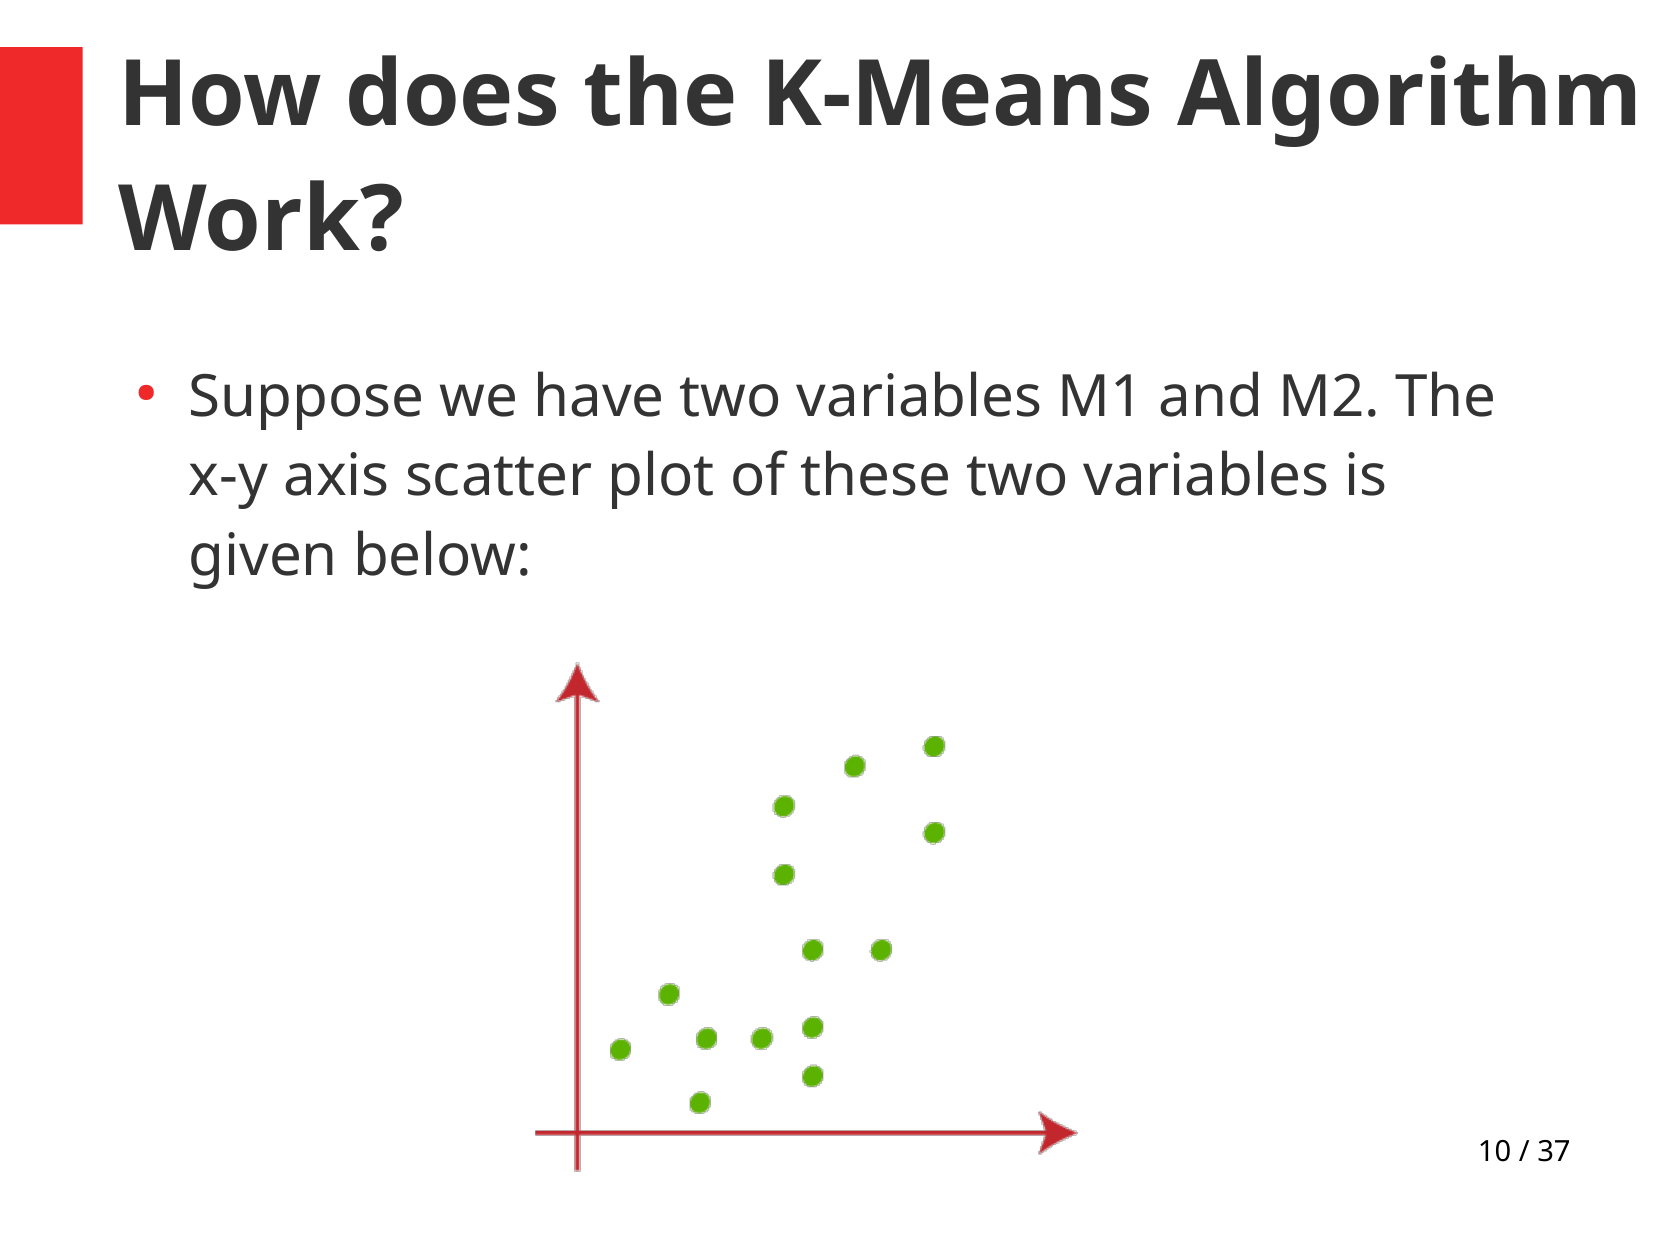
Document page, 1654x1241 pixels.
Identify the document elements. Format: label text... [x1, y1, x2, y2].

picture [484, 602, 1114, 1228]
title How does the K-Means Algorithm Work? [118, 28, 1654, 278]
list Suppose we have two variables M1 and M2. The x-y axis scatter plot of these two variables is given below: [118, 354, 1536, 1074]
